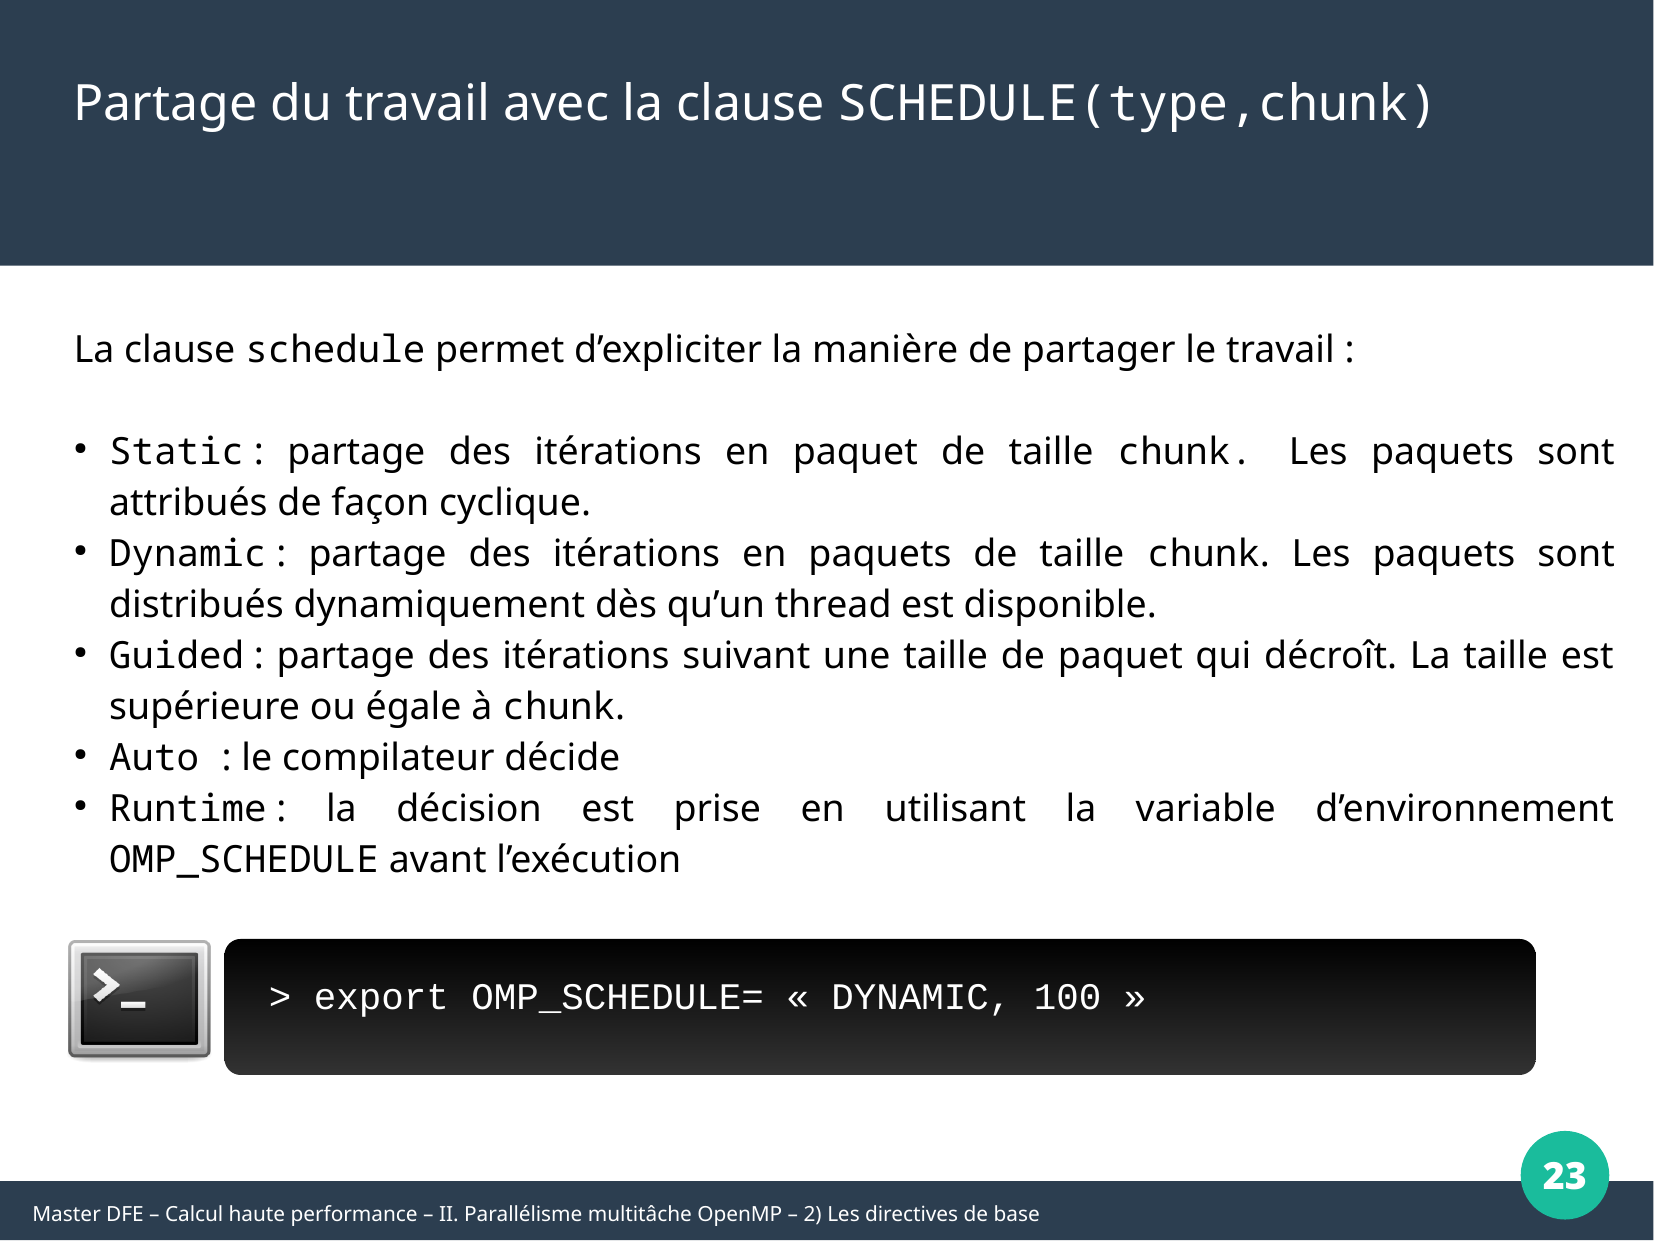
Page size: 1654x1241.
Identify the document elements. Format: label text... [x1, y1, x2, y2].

text_box [224, 938, 1536, 1075]
text_box Partage du travail avec la clause SCHEDULE(type,chunk) [59, 59, 1477, 209]
text_box Master DFE – Calcul haute performance – II. Parallélisme multitâche OpenMP – 2) Les directives de base [17, 1191, 1436, 1235]
text_box La clause schedule permet d’expliciter la manière de partager le travail : Static : partage des itérations en paquet de taille chunk. Les paquets sont attribués de façon cyclique. Dynamic : partage des itérations en paquets de taille chunk. Les paquets sont distribués dynamiquement dès qu’un thread est disponible. Guided : partage des itérations suivant une taille de paquet qui décroît. La taille est supérieure ou égale à chunk. Auto : le compilateur décide Runtime : la décision est prise en utilisant la variable d’environnement OMP_SCHEDULE avant l’exécution [59, 314, 1630, 940]
picture [65, 940, 213, 1063]
text_box > export OMP_SCHEDULE= « DYNAMIC, 100 » [253, 970, 1524, 1064]
